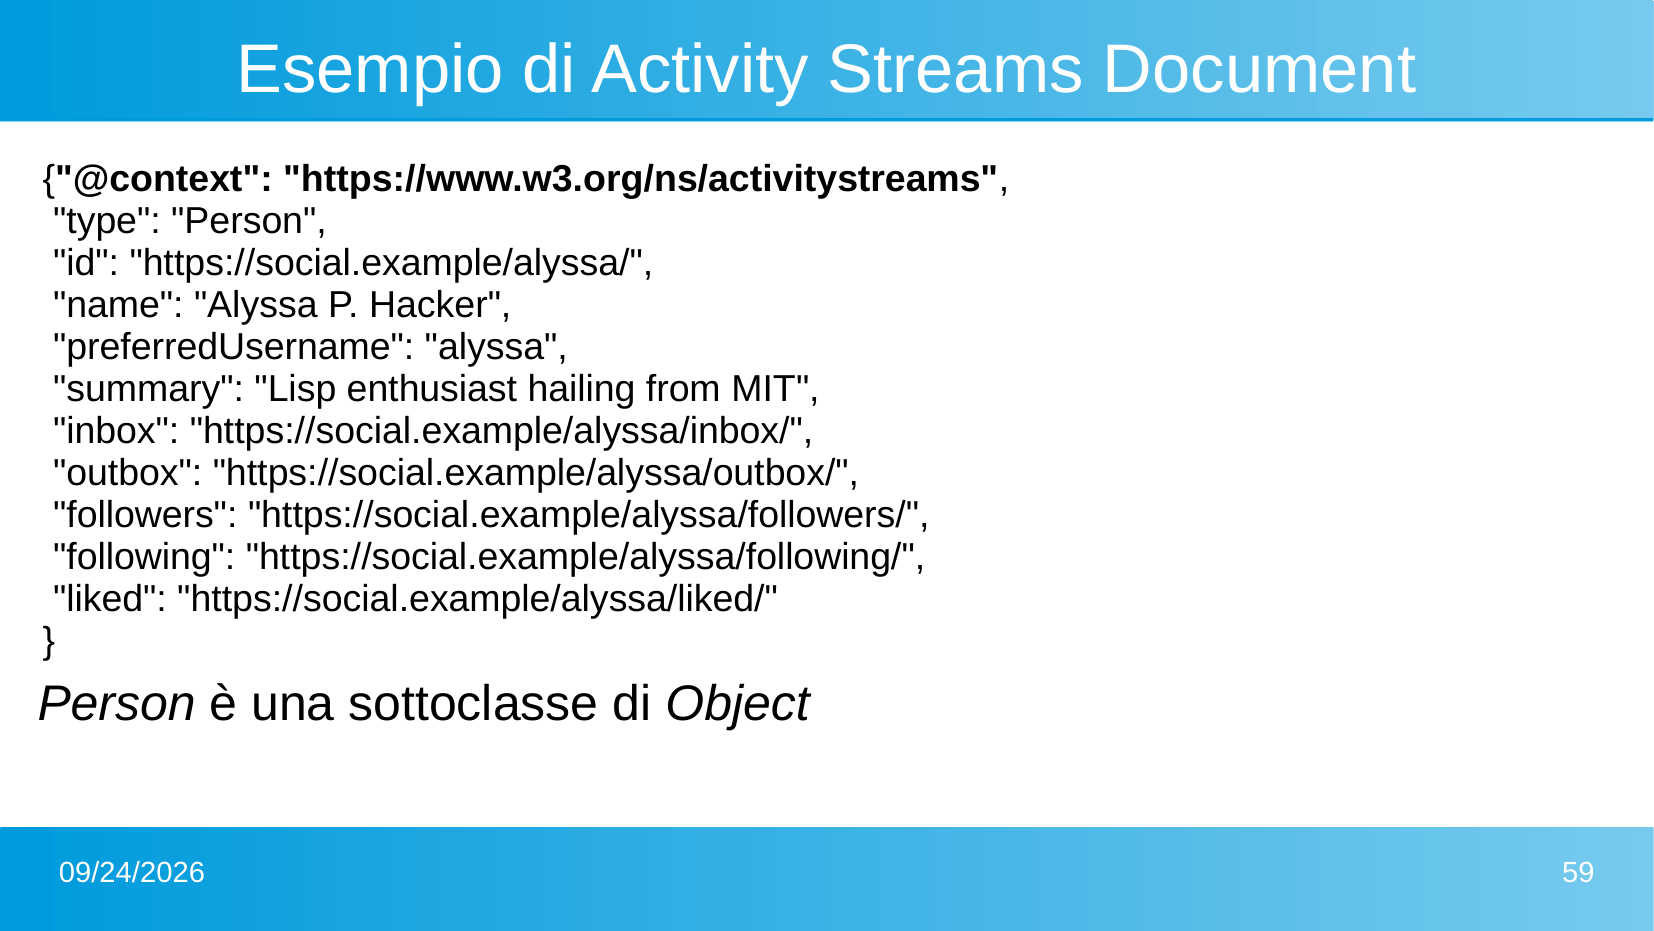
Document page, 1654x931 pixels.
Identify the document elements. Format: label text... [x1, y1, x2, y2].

title Esempio di Activity Streams Document [59, 29, 1595, 108]
text_box {"@context": "https://www.w3.org/ns/activitystreams", "type": "Person", "id": "https://social.example/alyssa/", "name": "Alyssa P. Hacker", "preferredUsername": "alyssa", "summary": "Lisp enthusiast hailing from MIT", "inbox": "https://social.example/alyssa/inbox/", "outbox": "https://social.example/alyssa/outbox/", "followers": "https://social.example/alyssa/followers/", "following": "https://social.example/alyssa/following/", "liked": "https://social.example/alyssa/liked/" } [27, 150, 1566, 669]
list Person è una sottoclasse di Object [37, 675, 1593, 788]
